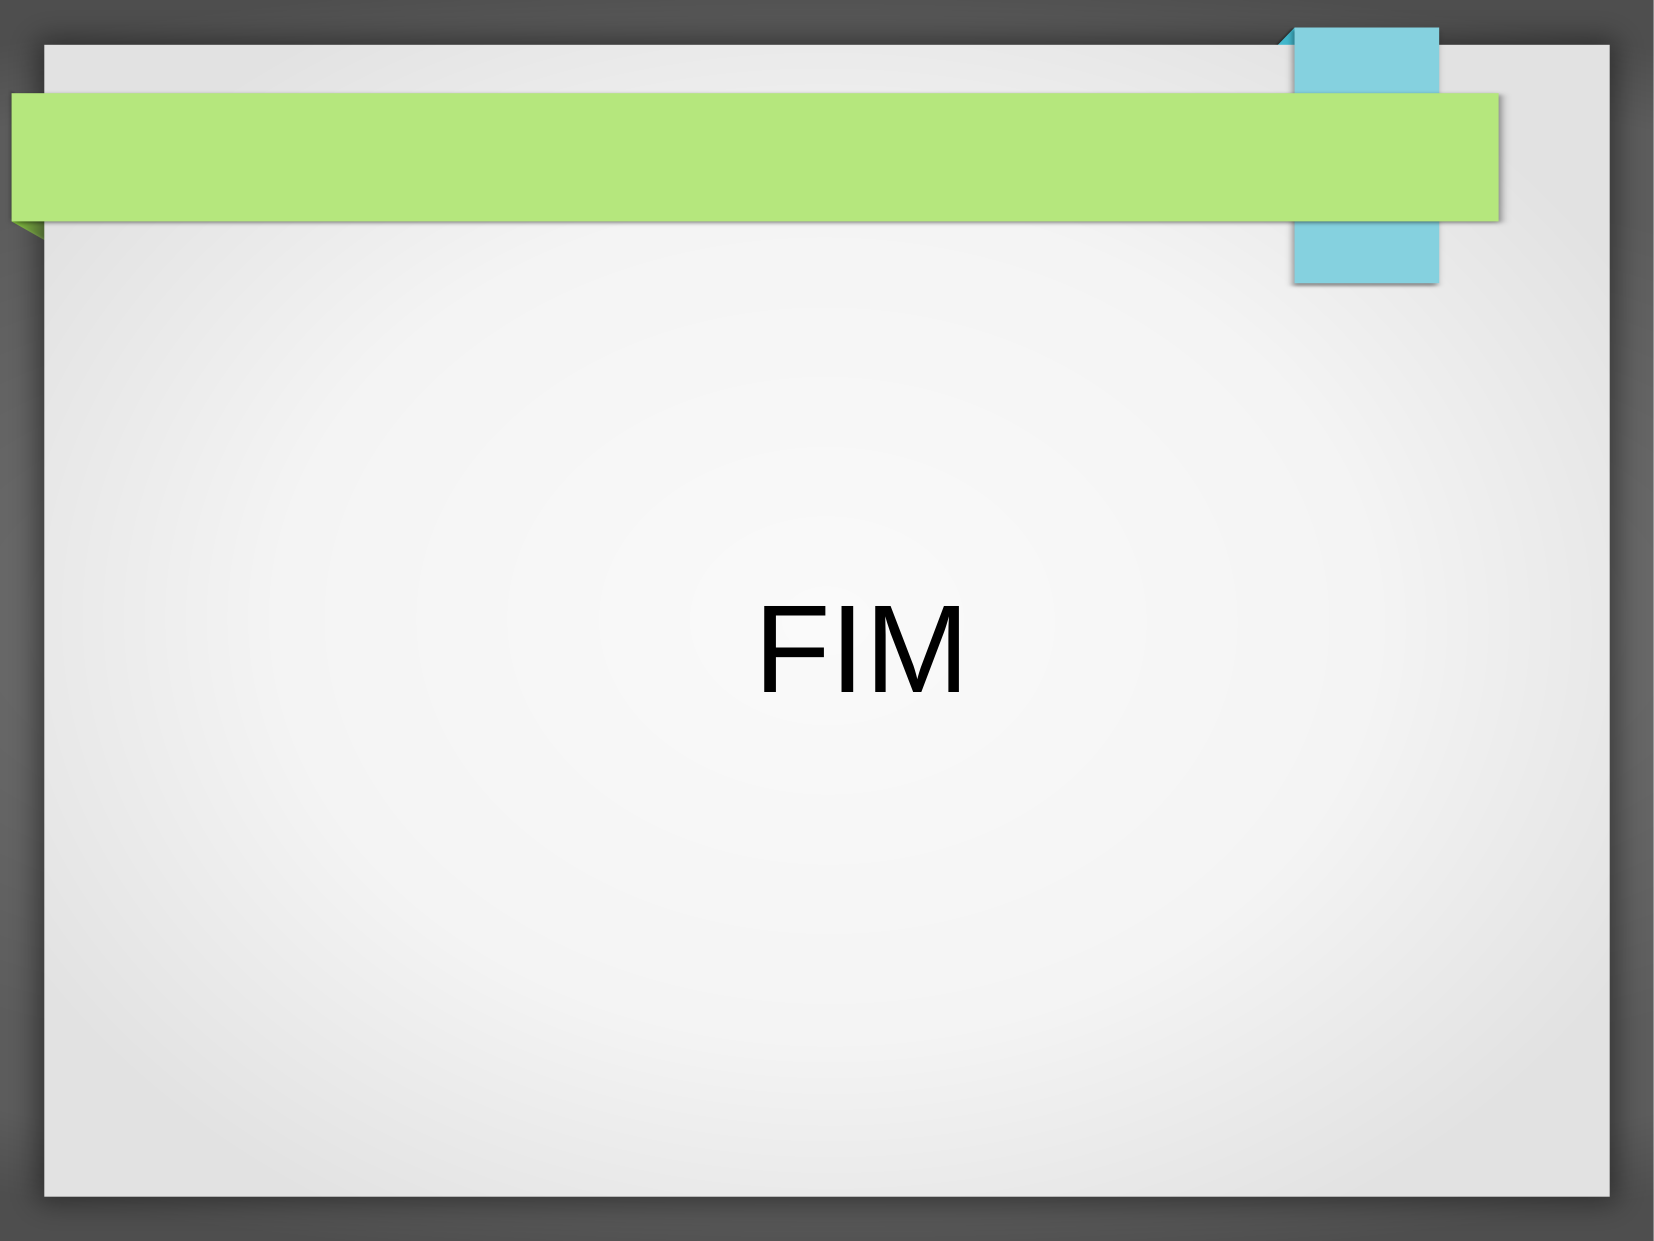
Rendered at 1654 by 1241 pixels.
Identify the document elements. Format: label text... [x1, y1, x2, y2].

picture [0, 0, 1654, 1241]
list FIM [82, 578, 1571, 1015]
